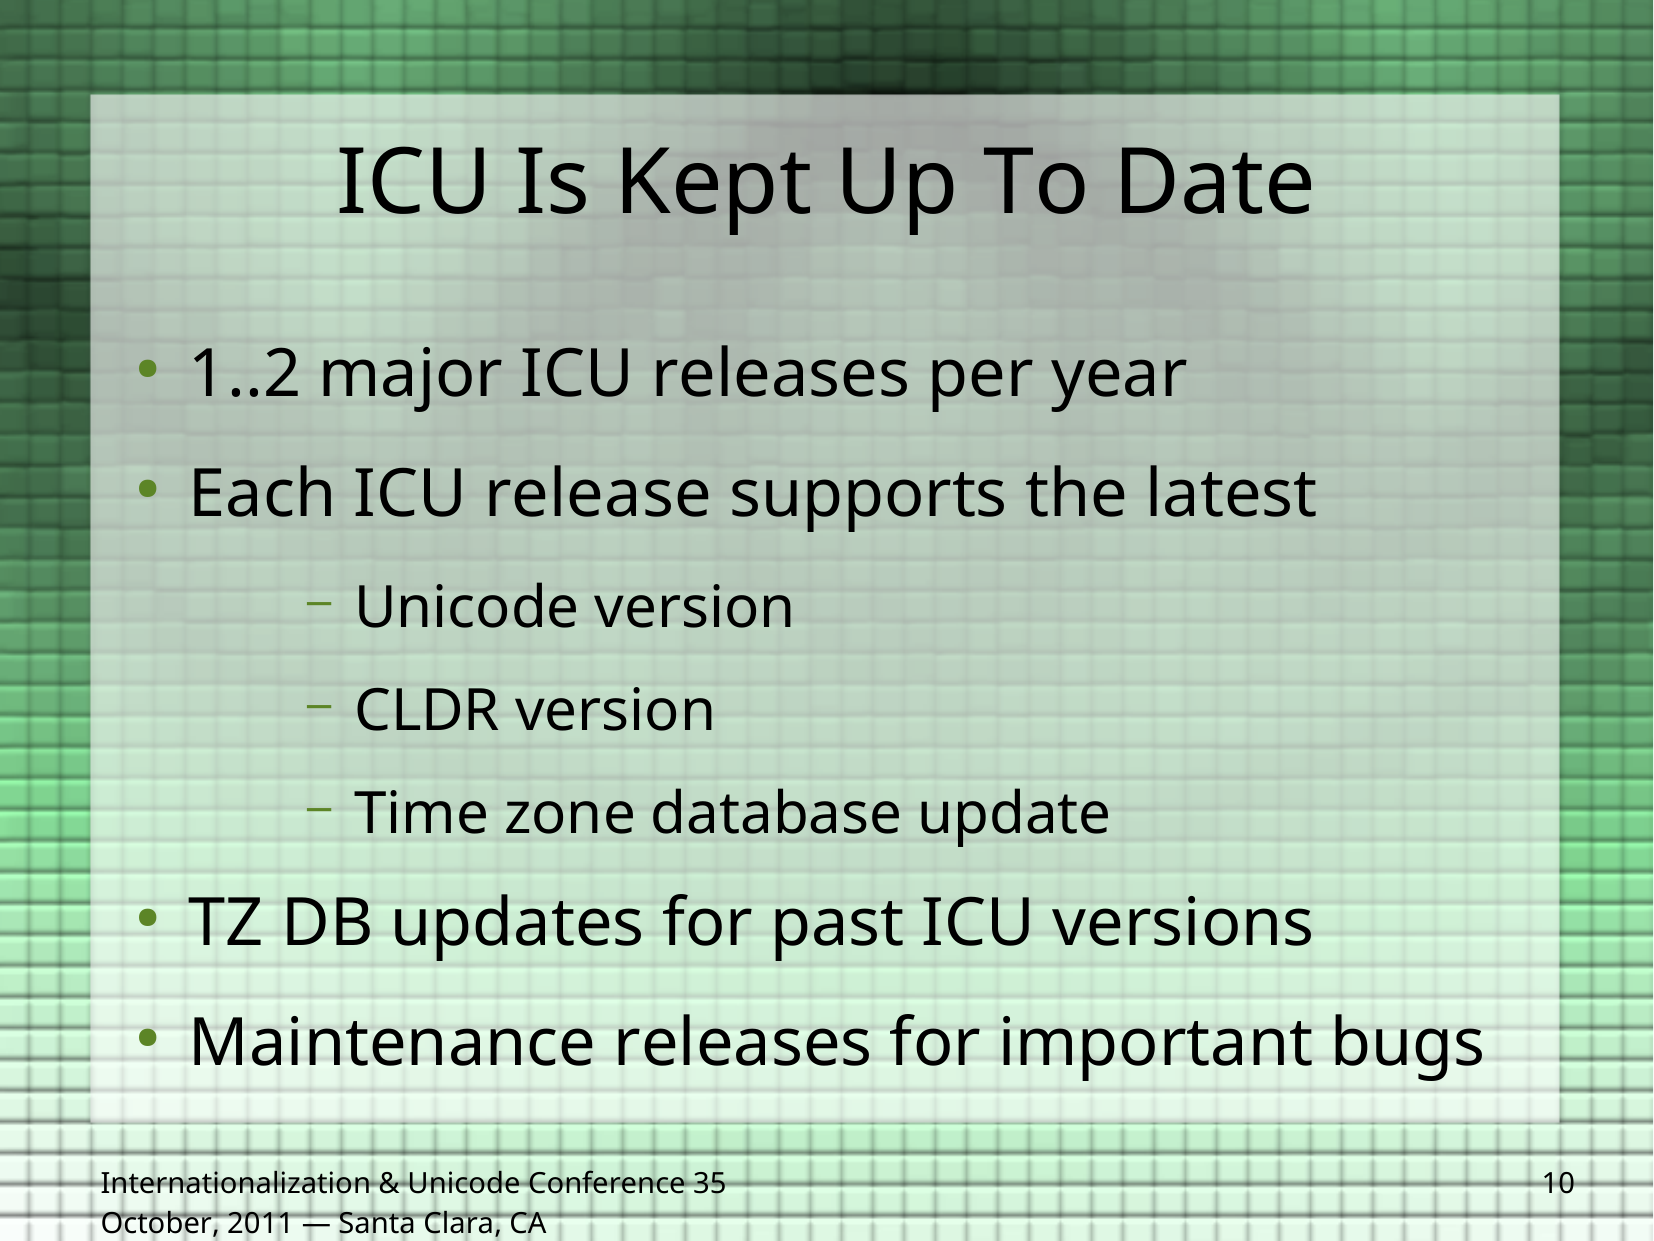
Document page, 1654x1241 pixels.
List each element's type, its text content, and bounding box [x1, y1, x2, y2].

title ICU Is Kept Up To Date [88, 90, 1565, 266]
picture [0, 0, 1654, 1241]
list 1..2 major ICU releases per year Each ICU release supports the latest Unicode version CLDR version Time zone database update TZ DB updates for past ICU versions Maintenance releases for important bugs [118, 324, 1535, 1079]
